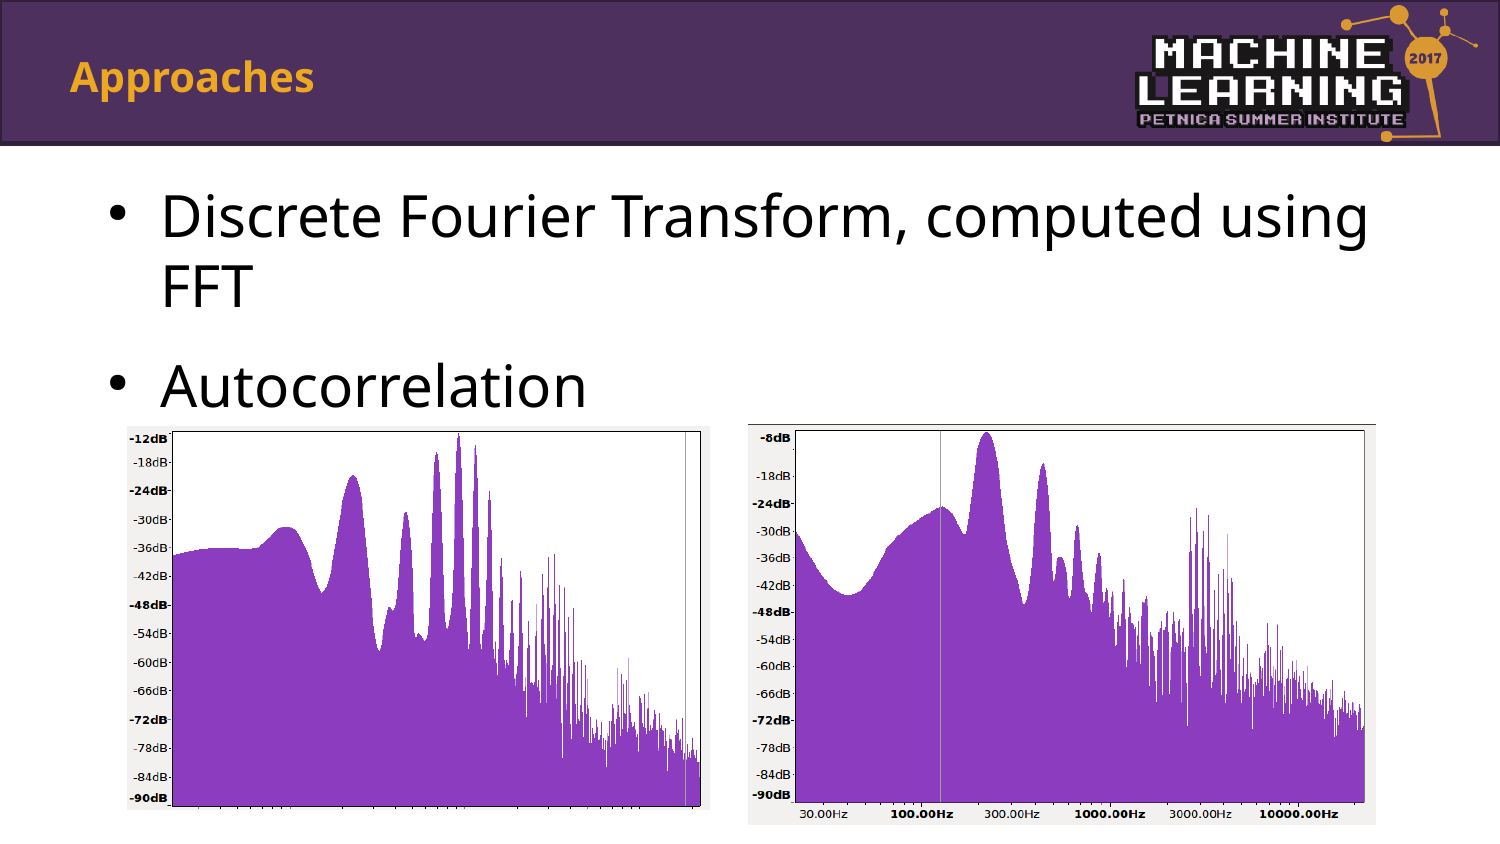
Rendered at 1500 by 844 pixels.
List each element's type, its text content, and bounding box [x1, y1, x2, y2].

list Discrete Fourier Transform, computed using FFT Autocorrelation [75, 171, 1425, 800]
text_box Approaches [54, 43, 1000, 109]
picture [1125, 5, 1488, 142]
picture [748, 424, 1376, 826]
picture [127, 426, 710, 811]
